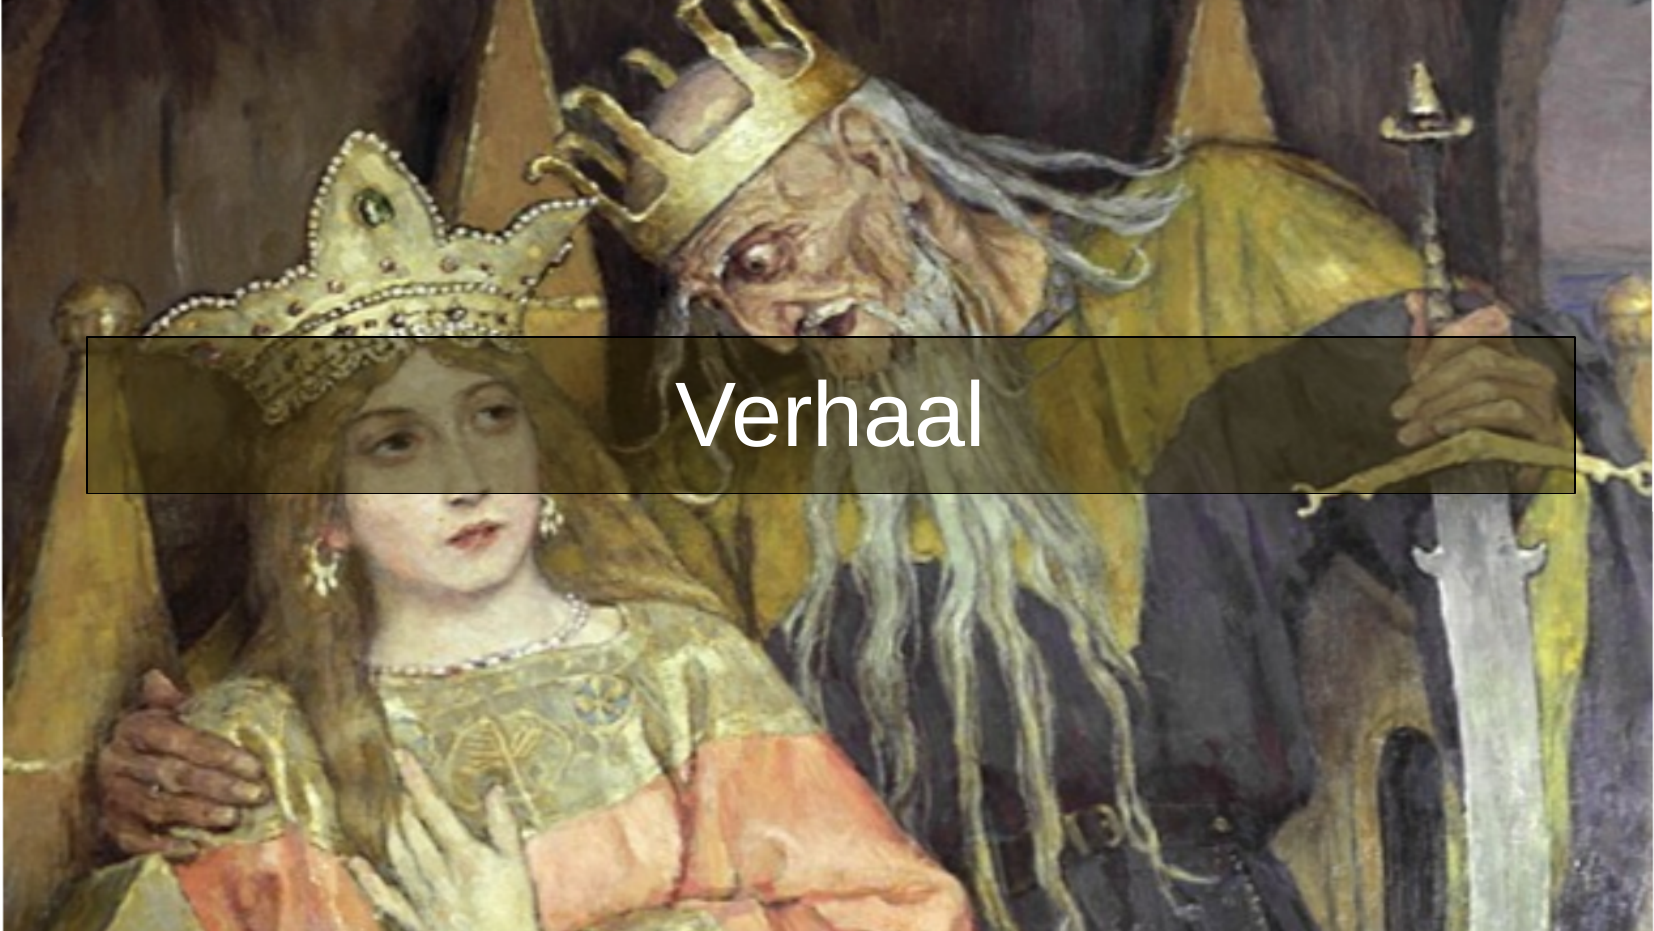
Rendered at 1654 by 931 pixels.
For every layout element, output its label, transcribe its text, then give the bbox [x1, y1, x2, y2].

picture [0, 0, 1654, 931]
title Verhaal [86, 336, 1576, 494]
